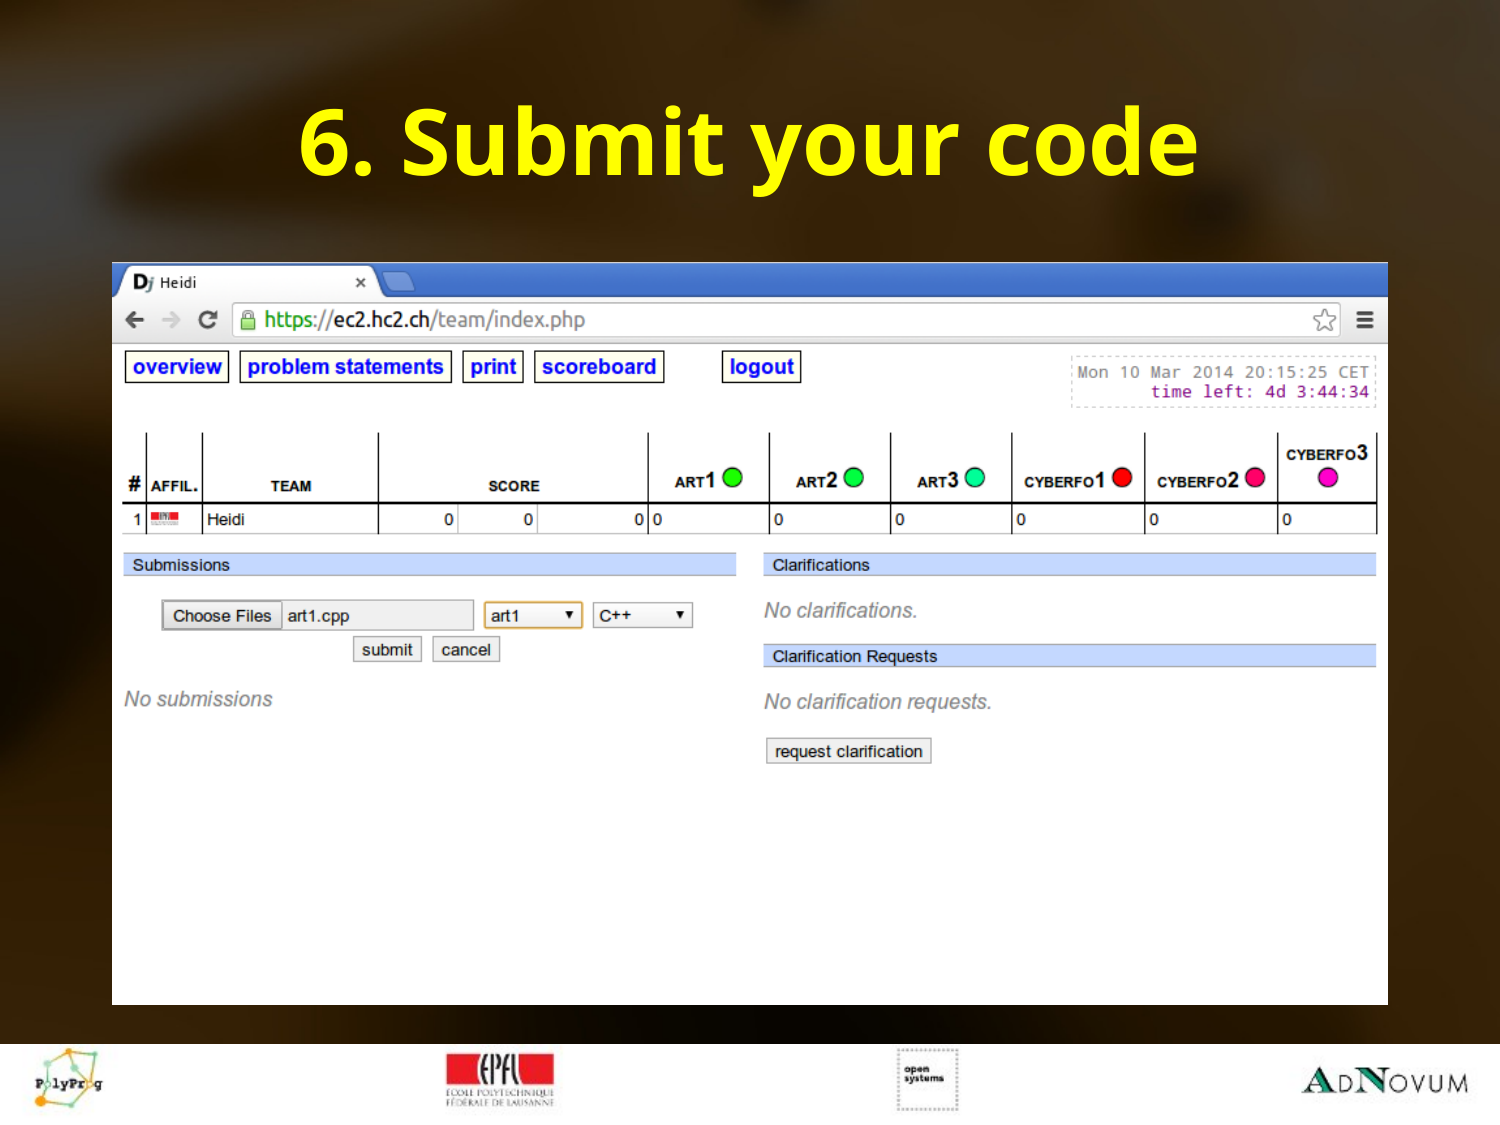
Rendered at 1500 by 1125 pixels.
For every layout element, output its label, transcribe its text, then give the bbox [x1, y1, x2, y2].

title 6. Submit your code [75, 45, 1425, 233]
picture [0, 0, 1500, 1120]
